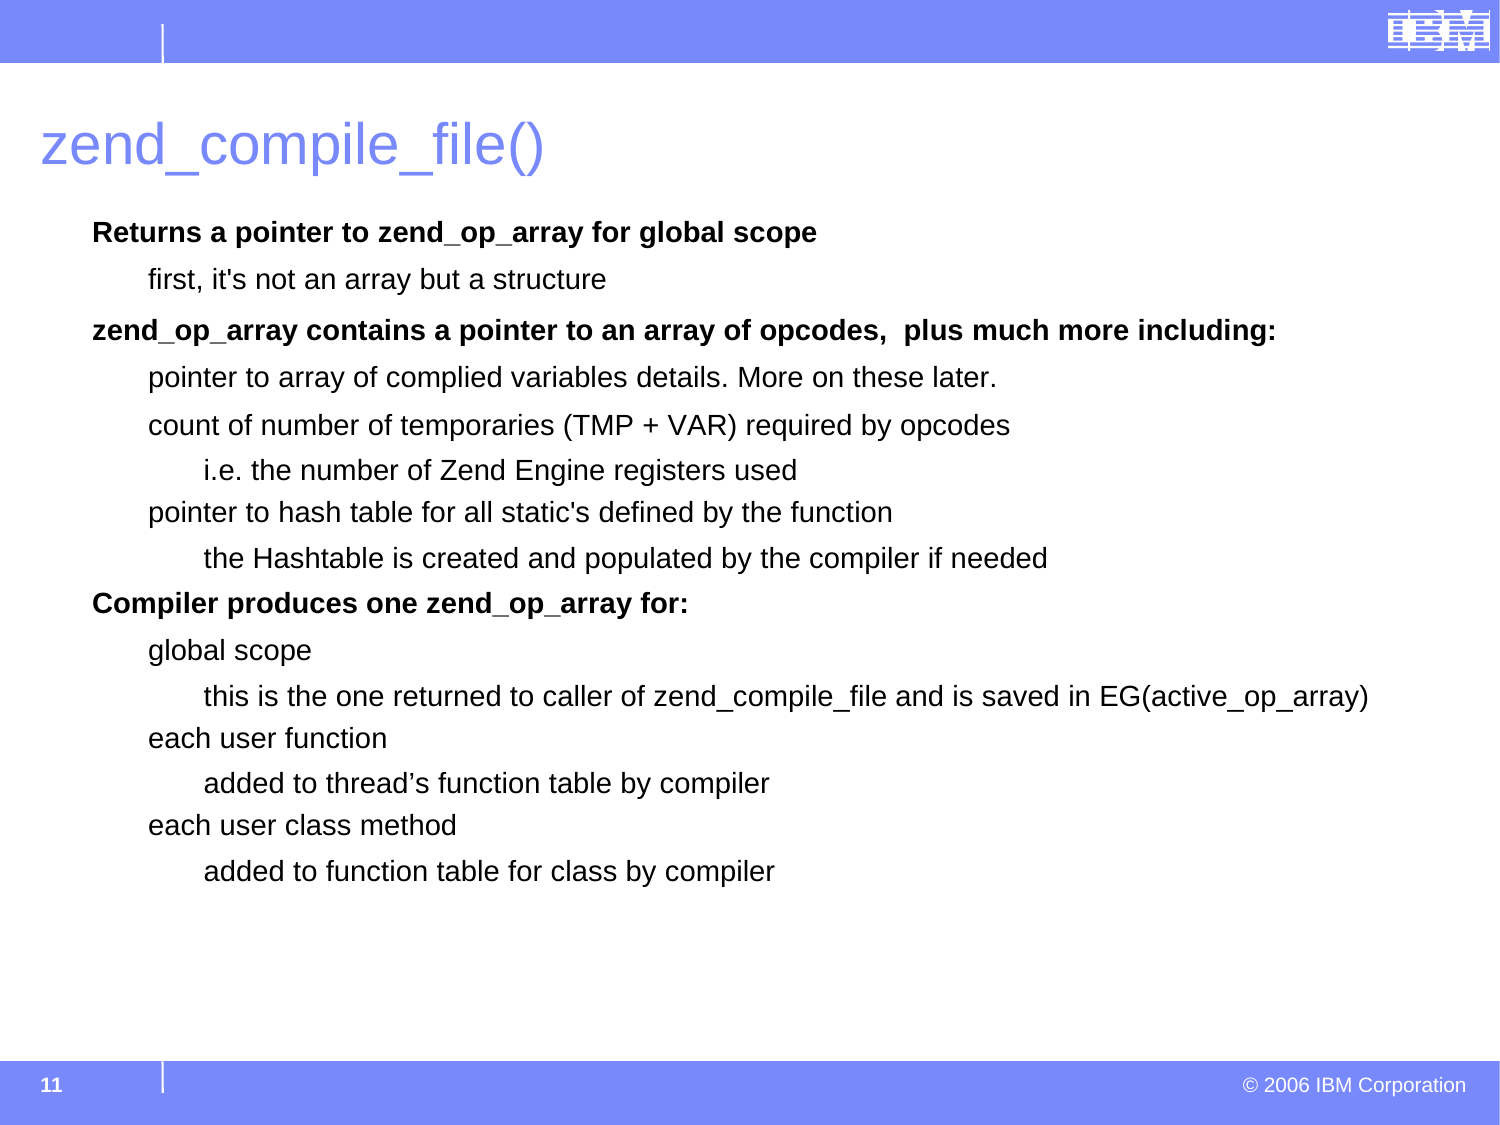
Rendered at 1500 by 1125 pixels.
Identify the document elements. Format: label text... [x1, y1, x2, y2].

list Returns a pointer to zend_op_array for global scope first, it's not an array but a structure zend_op_array contains a pointer to an array of opcodes, plus much more including: pointer to array of complied variables details. More on these later. count of number of temporaries (TMP + VAR) required by opcodes i.e. the number of Zend Engine registers used pointer to hash table for all static's defined by the function the Hashtable is created and populated by the compiler if needed Compiler produces one zend_op_array for: global scope this is the one returned to caller of zend_compile_file and is saved in EG(active_op_array) each user function added to thread’s function table by compiler each user class method added to function table for class by compiler [77, 208, 1441, 1125]
title zend_compile_file()‏ [25, 82, 1378, 184]
